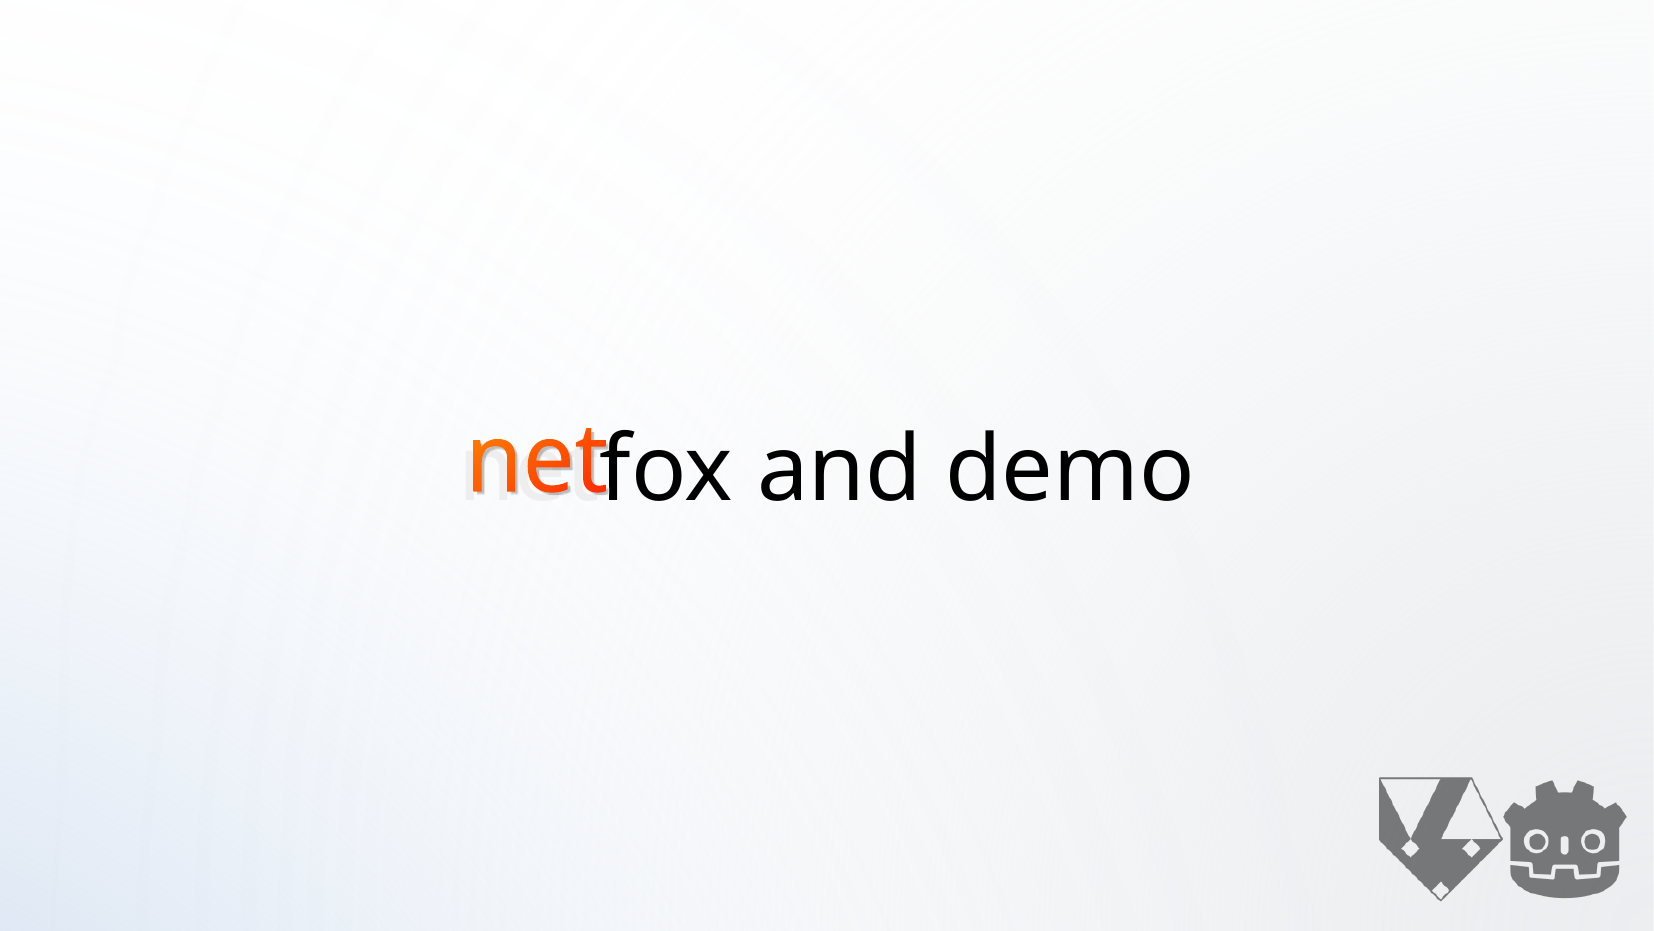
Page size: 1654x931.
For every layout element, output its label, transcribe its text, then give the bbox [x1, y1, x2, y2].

text_box net [527, 439, 570, 493]
text_box net [576, 428, 606, 493]
text_box net [473, 439, 516, 492]
title netfox and demo [82, 387, 1571, 543]
picture [0, 0, 1654, 931]
